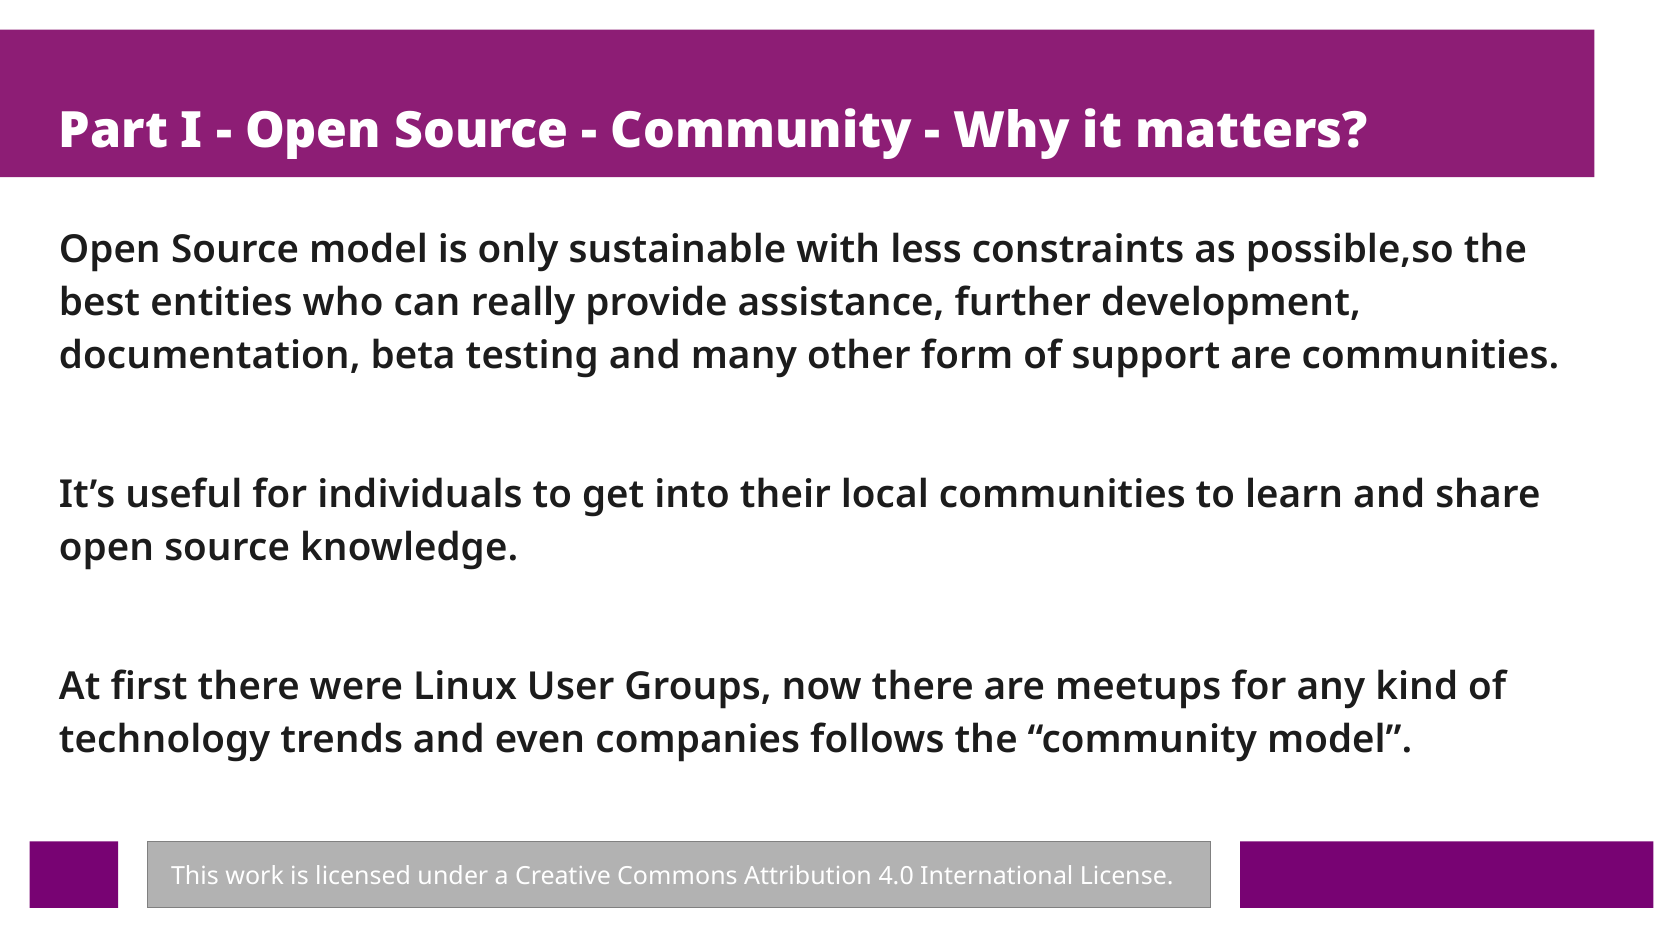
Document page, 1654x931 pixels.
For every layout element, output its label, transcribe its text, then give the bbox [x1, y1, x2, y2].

title Part I - Open Source - Community - Why it matters? [59, 44, 1595, 163]
list Open Source model is only sustainable with less constraints as possible,so the best entities who can really provide assistance, further development, documentation, beta testing and many other form of support are communities. It’s useful for individuals to get into their local communities to learn and share open source knowledge. At first there were Linux User Groups, now there are meetups for any kind of technology trends and even companies follows the “community model”. [59, 221, 1565, 798]
